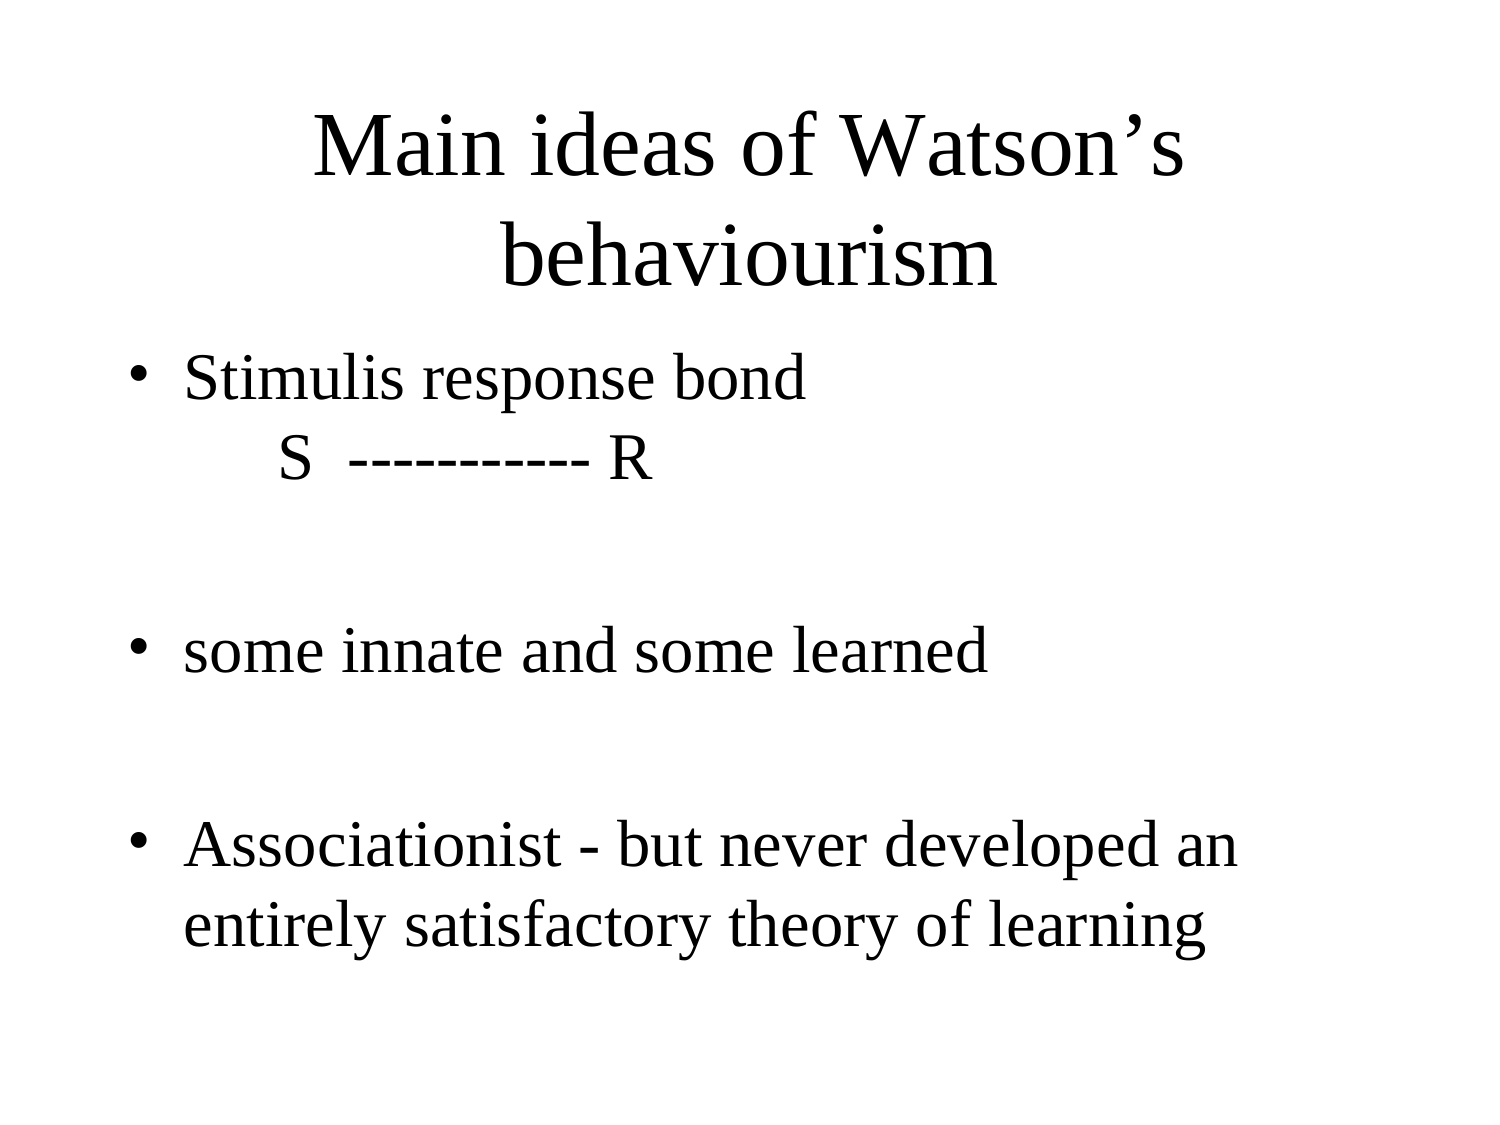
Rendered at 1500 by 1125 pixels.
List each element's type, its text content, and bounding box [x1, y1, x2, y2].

list Stimulis response bond S ----------- R some innate and some learned Associationist - but never developed an entirely satisfactory theory of learning [112, 324, 1388, 1000]
title Main ideas of Watson’s behaviourism [112, 99, 1388, 288]
